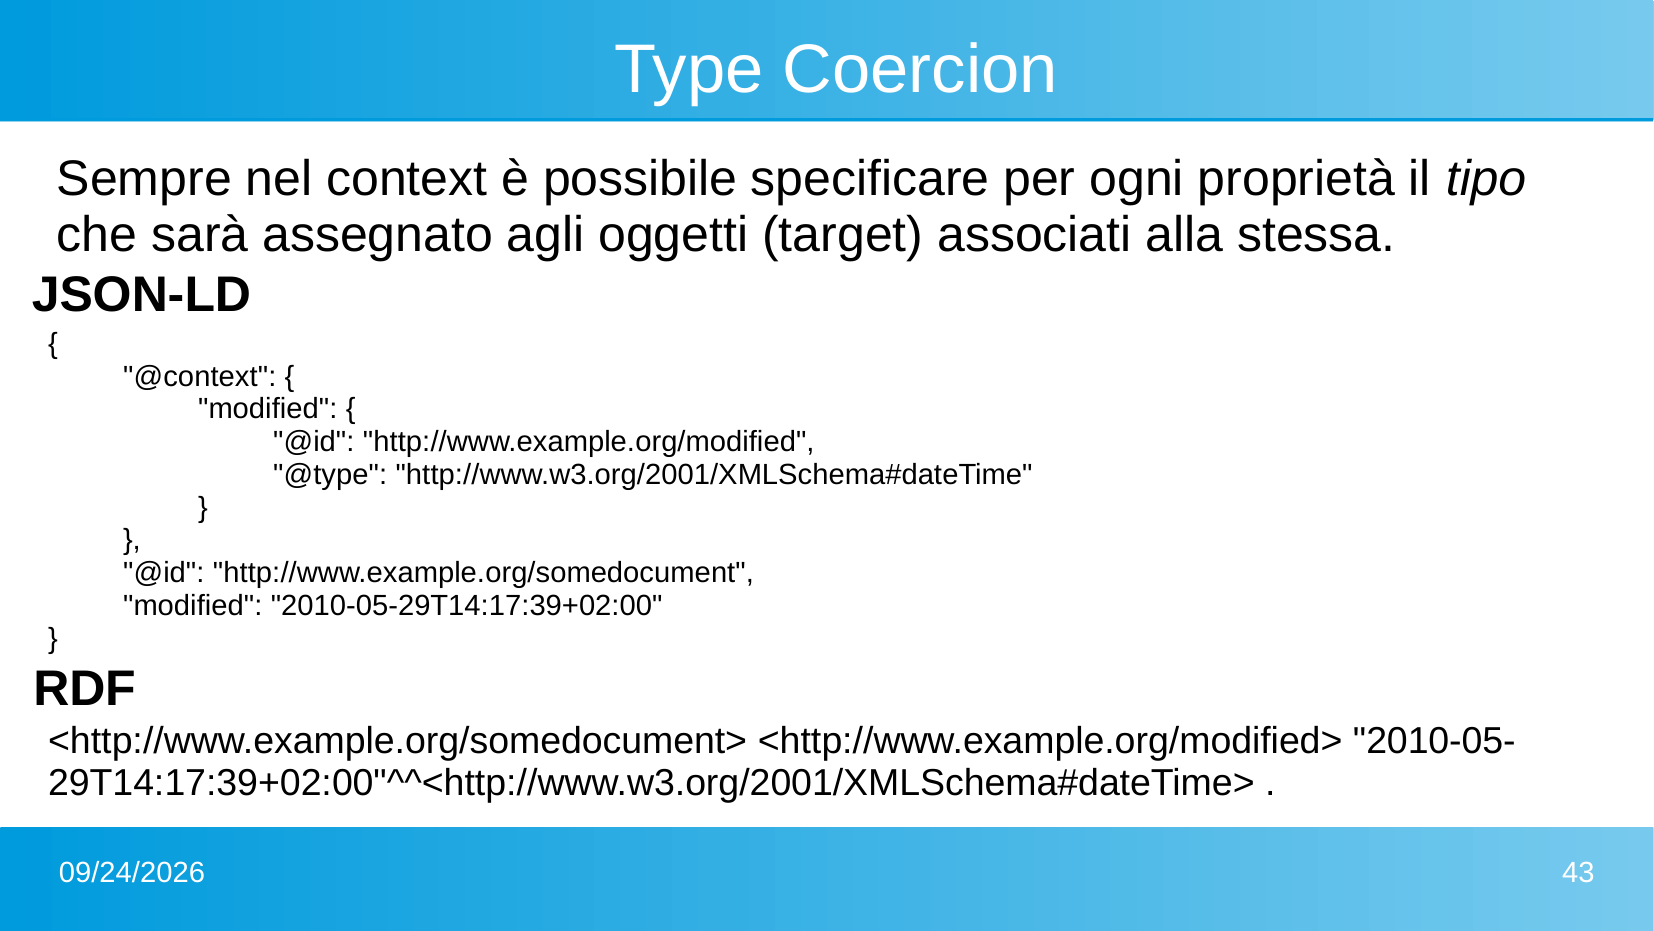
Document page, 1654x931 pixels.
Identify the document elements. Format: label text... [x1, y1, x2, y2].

list Sempre nel context è possibile specificare per ogni proprietà il tipo che sarà assegnato agli oggetti (target) associati alla stessa. [56, 150, 1537, 273]
list RDF [33, 659, 1625, 735]
title Type Coercion [59, 29, 1595, 108]
text_box { "@context": { "modified": { "@id": "http://www.example.org/modified", "@type": "http://www.w3.org/2001/XMLSchema#dateTime" } }, "@id": "http://www.example.org/somedocument", "modified": "2010-05-29T14:17:39+02:00" } [33, 342, 1571, 659]
text_box <http://www.example.org/somedocument> <http://www.example.org/modified> "2010-05-29T14:17:39+02:00"^^<http://www.w3.org/2001/XMLSchema#dateTime> . [33, 735, 1571, 826]
list JSON-LD [31, 266, 1623, 342]
